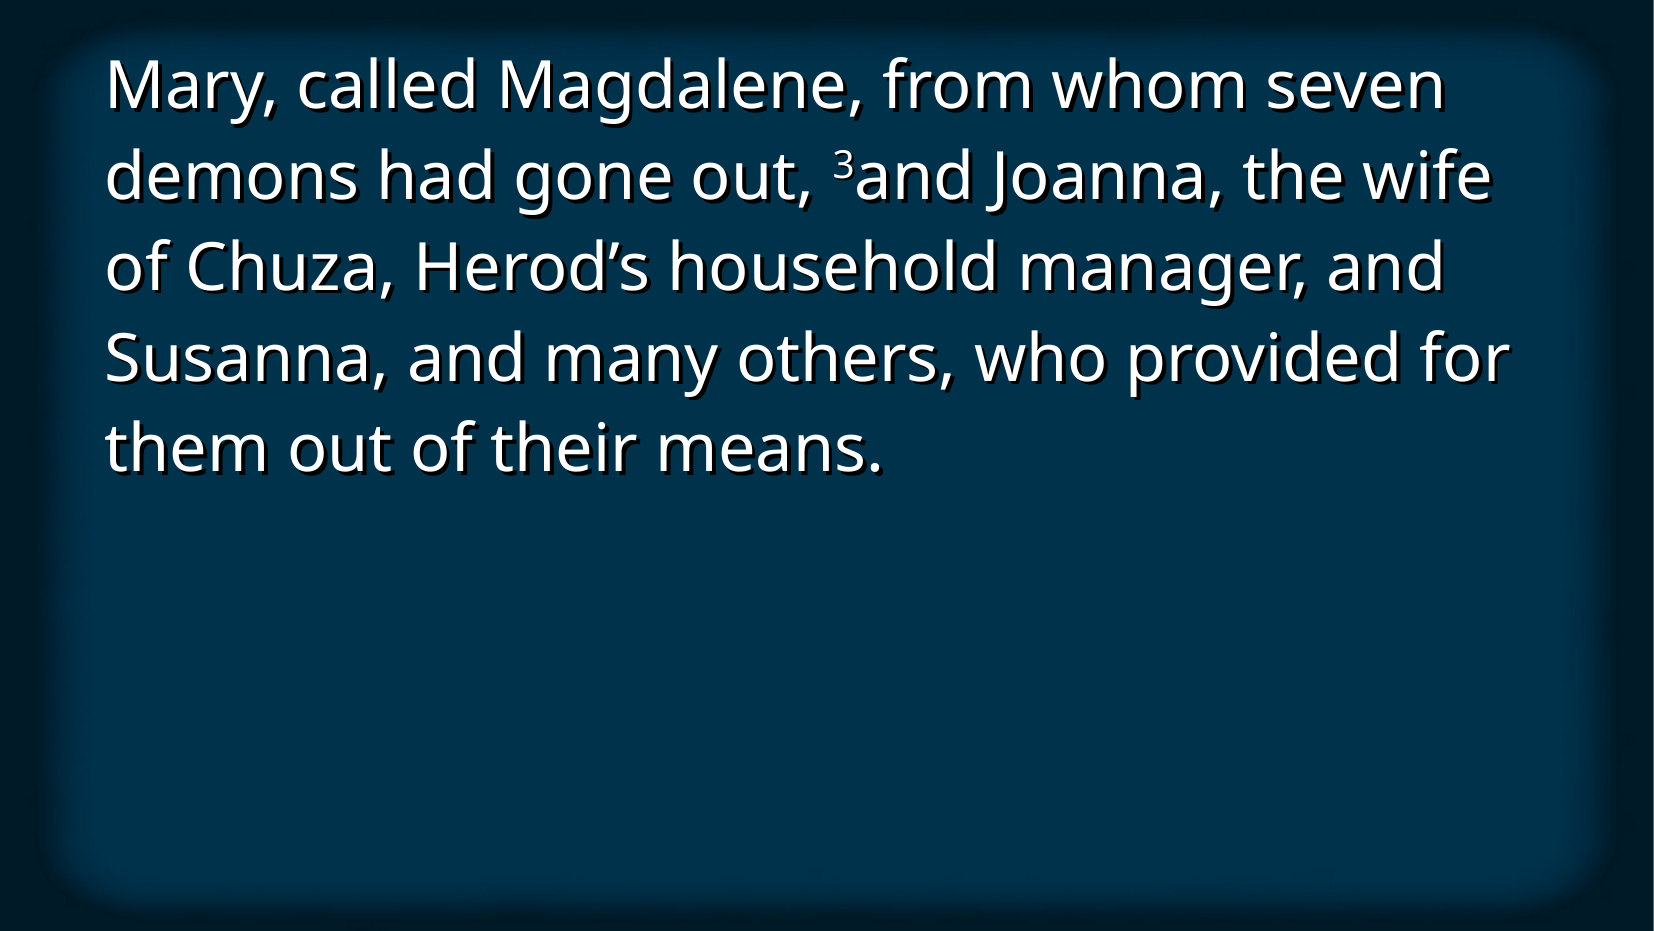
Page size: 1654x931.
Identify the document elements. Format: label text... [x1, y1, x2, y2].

text_box Mary, called Magdalene, from whom seven demons had gone out, 3and Joanna, the wife of Chuza, Herod’s household manager, and Susanna, and many others, who provided for them out of their means. [90, 30, 1561, 489]
picture [0, 0, 1654, 931]
